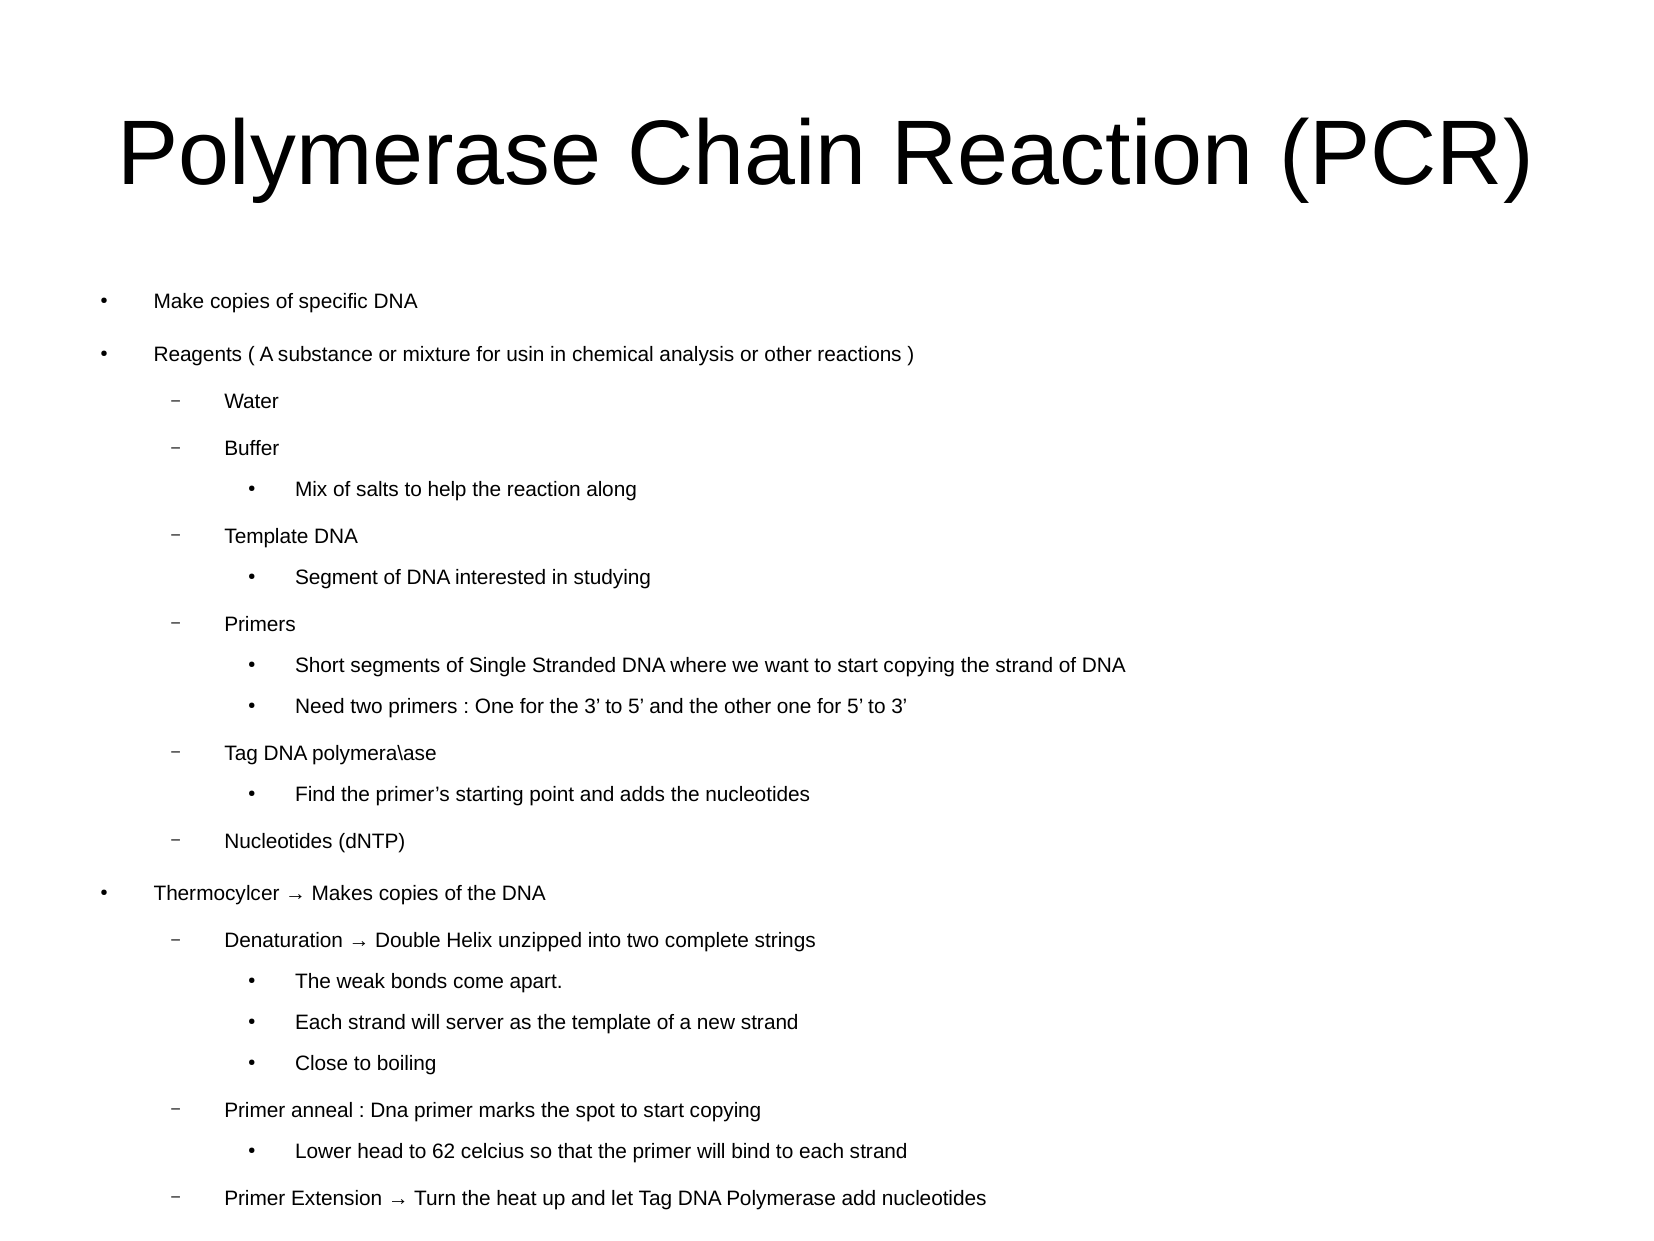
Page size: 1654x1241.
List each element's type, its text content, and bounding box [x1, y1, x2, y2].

title Polymerase Chain Reaction (PCR) [82, 49, 1571, 257]
list Make copies of specific DNA Reagents ( A substance or mixture for usin in chemical analysis or other reactions ) Water Buffer Mix of salts to help the reaction along Template DNA Segment of DNA interested in studying Primers Short segments of Single Stranded DNA where we want to start copying the strand of DNA Need two primers : One for the 3’ to 5’ and the other one for 5’ to 3’ Tag DNA polymera\ase Find the primer’s starting point and adds the nucleotides Nucleotides (dNTP) Thermocylcer → Makes copies of the DNA Denaturation → Double Helix unzipped into two complete strings The weak bonds come apart. Each strand will server as the template of a new strand Close to boiling Primer anneal : Dna primer marks the spot to start copying Lower head to 62 celcius so that the primer will bind to each strand Primer Extension → Turn the heat up and let Tag DNA Polymerase add nucleotides [82, 290, 1571, 1229]
